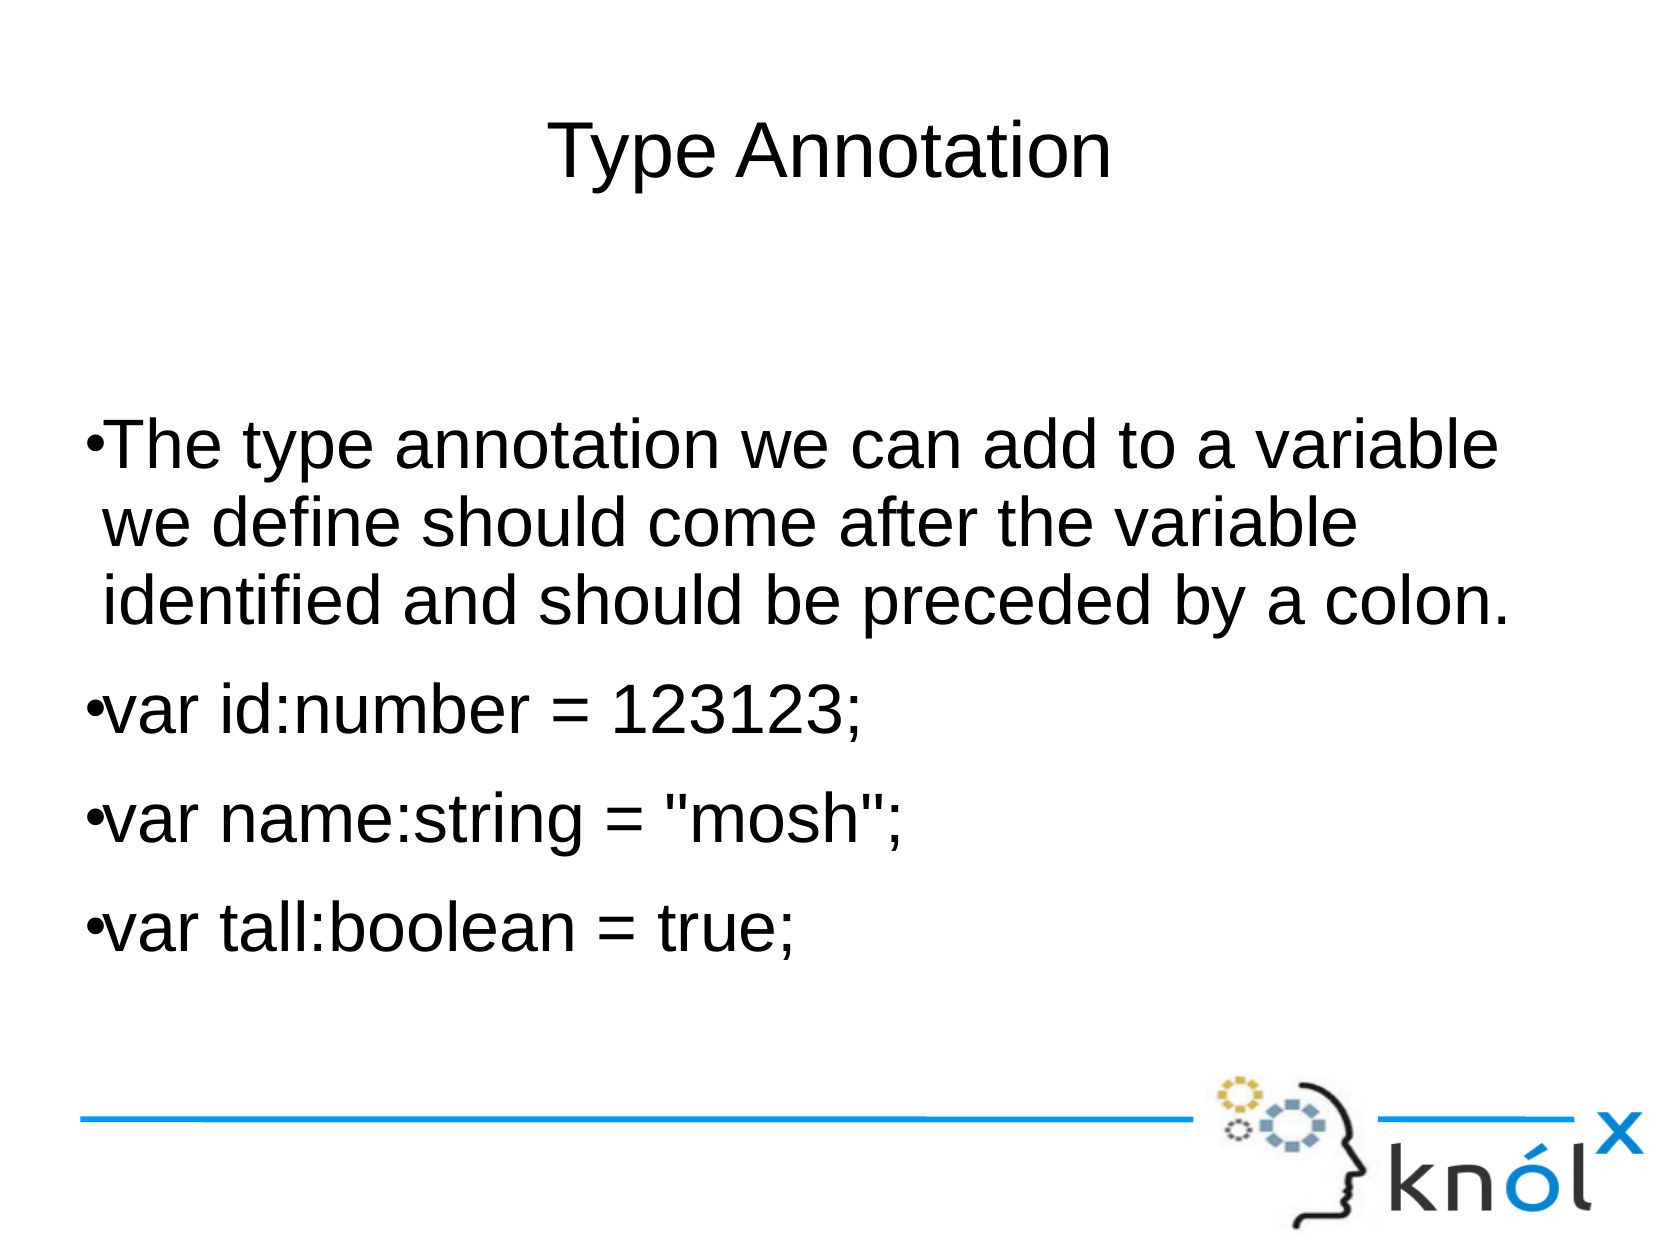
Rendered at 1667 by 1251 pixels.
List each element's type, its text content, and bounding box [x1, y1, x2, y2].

title Type Annotation [83, 49, 1578, 253]
picture [1205, 1073, 1655, 1239]
list The type annotation we can add to a variable we define should come after the variable identified and should be preceded by a colon. var id:number = 123123; var name:string = "mosh"; var tall:boolean = true; [83, 292, 1544, 1012]
